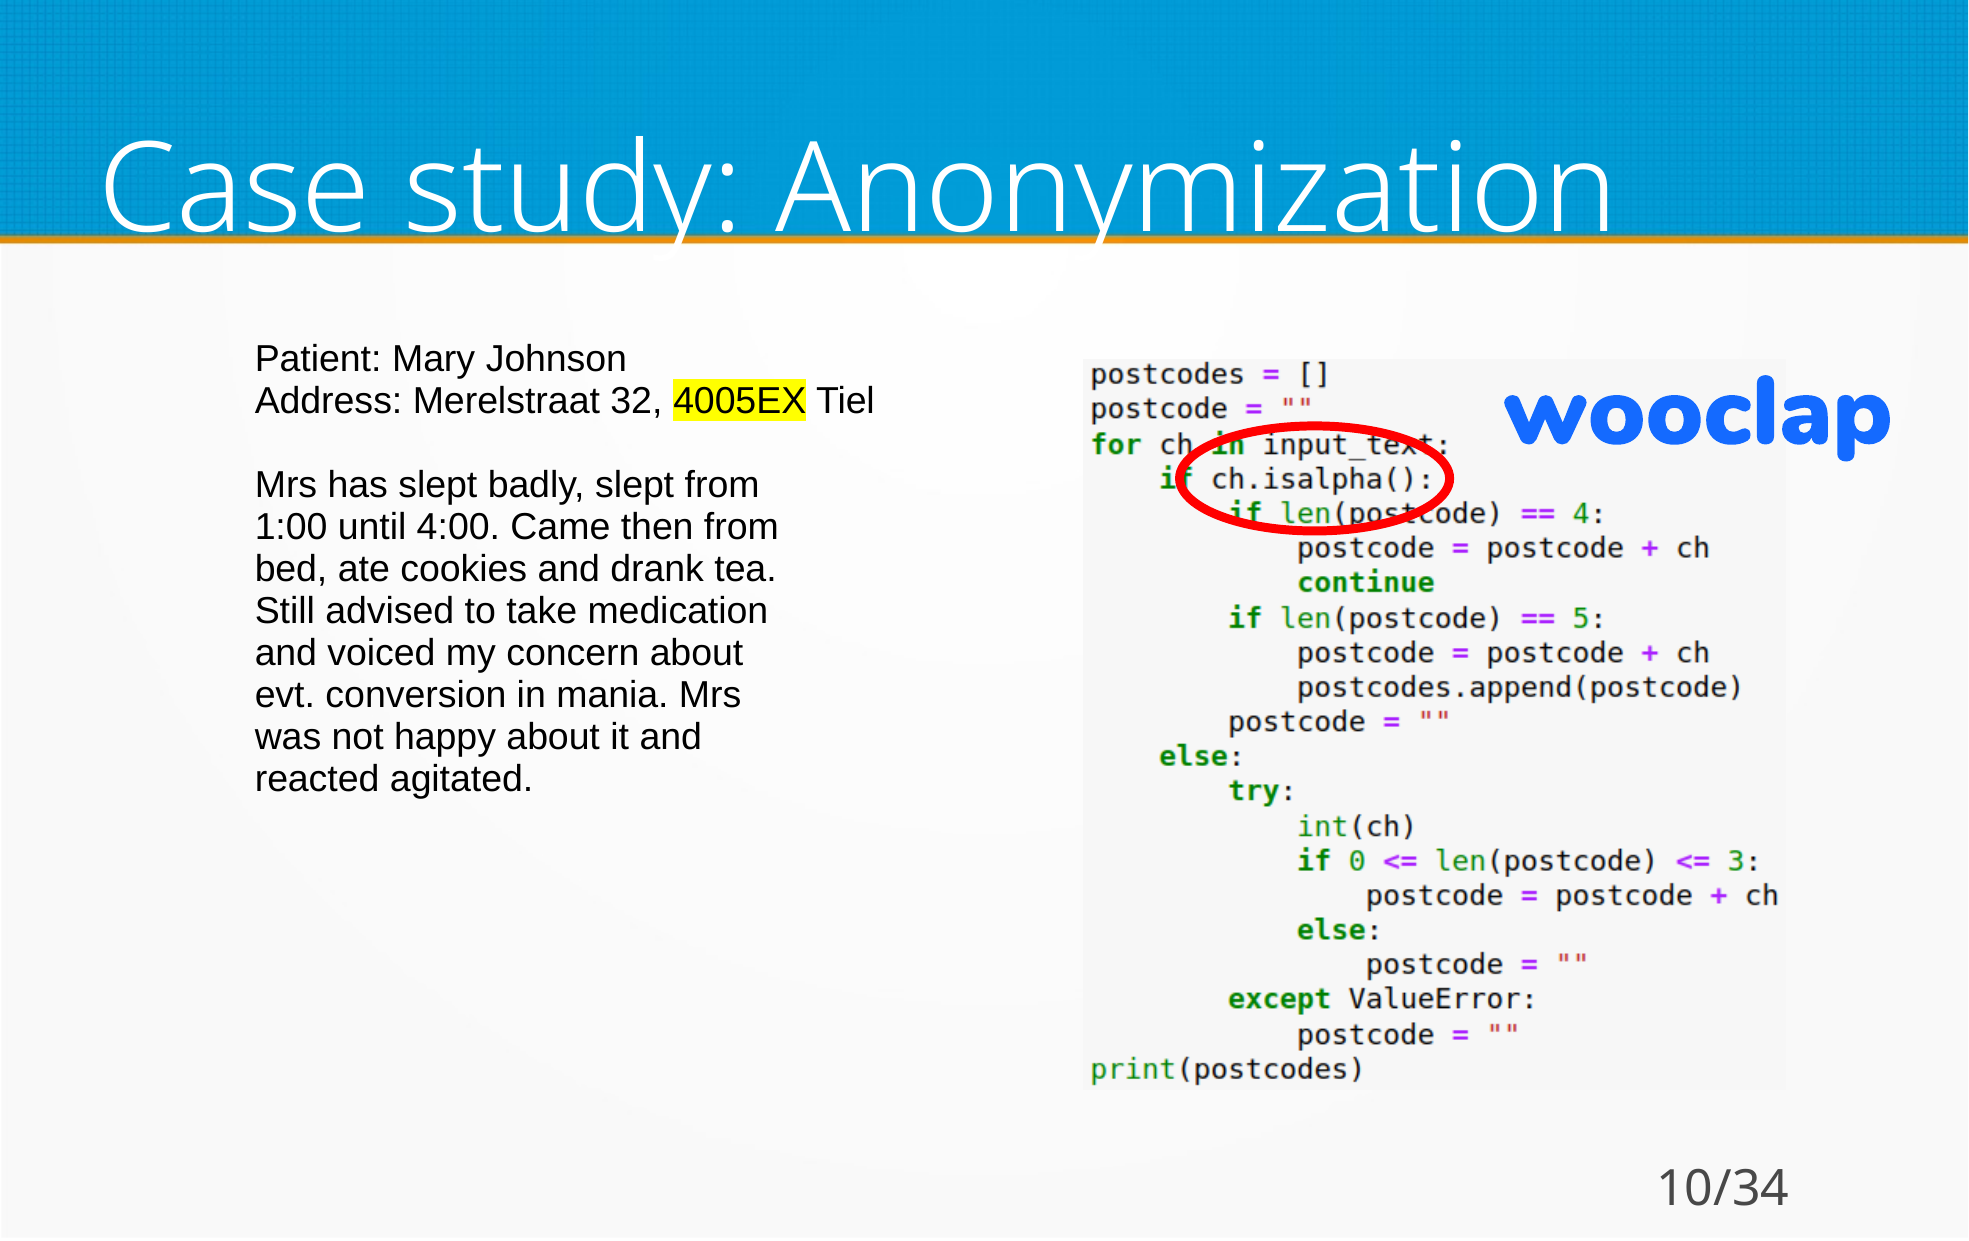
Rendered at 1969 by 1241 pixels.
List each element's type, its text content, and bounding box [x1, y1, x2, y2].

picture [0, 233, 1969, 1241]
text_box Patient: Mary Johnson Address: Merelstraat 32, 4005EX Tiel Mrs has slept badly, slept from 1:00 until 4:00. Came then from bed, ate cookies and drank tea. Still advised to take medication and voiced my concern about evt. conversion in mania. Mrs was not happy about it and reacted agitated. [240, 330, 991, 807]
title Case study: Anonymization [98, 49, 1870, 257]
